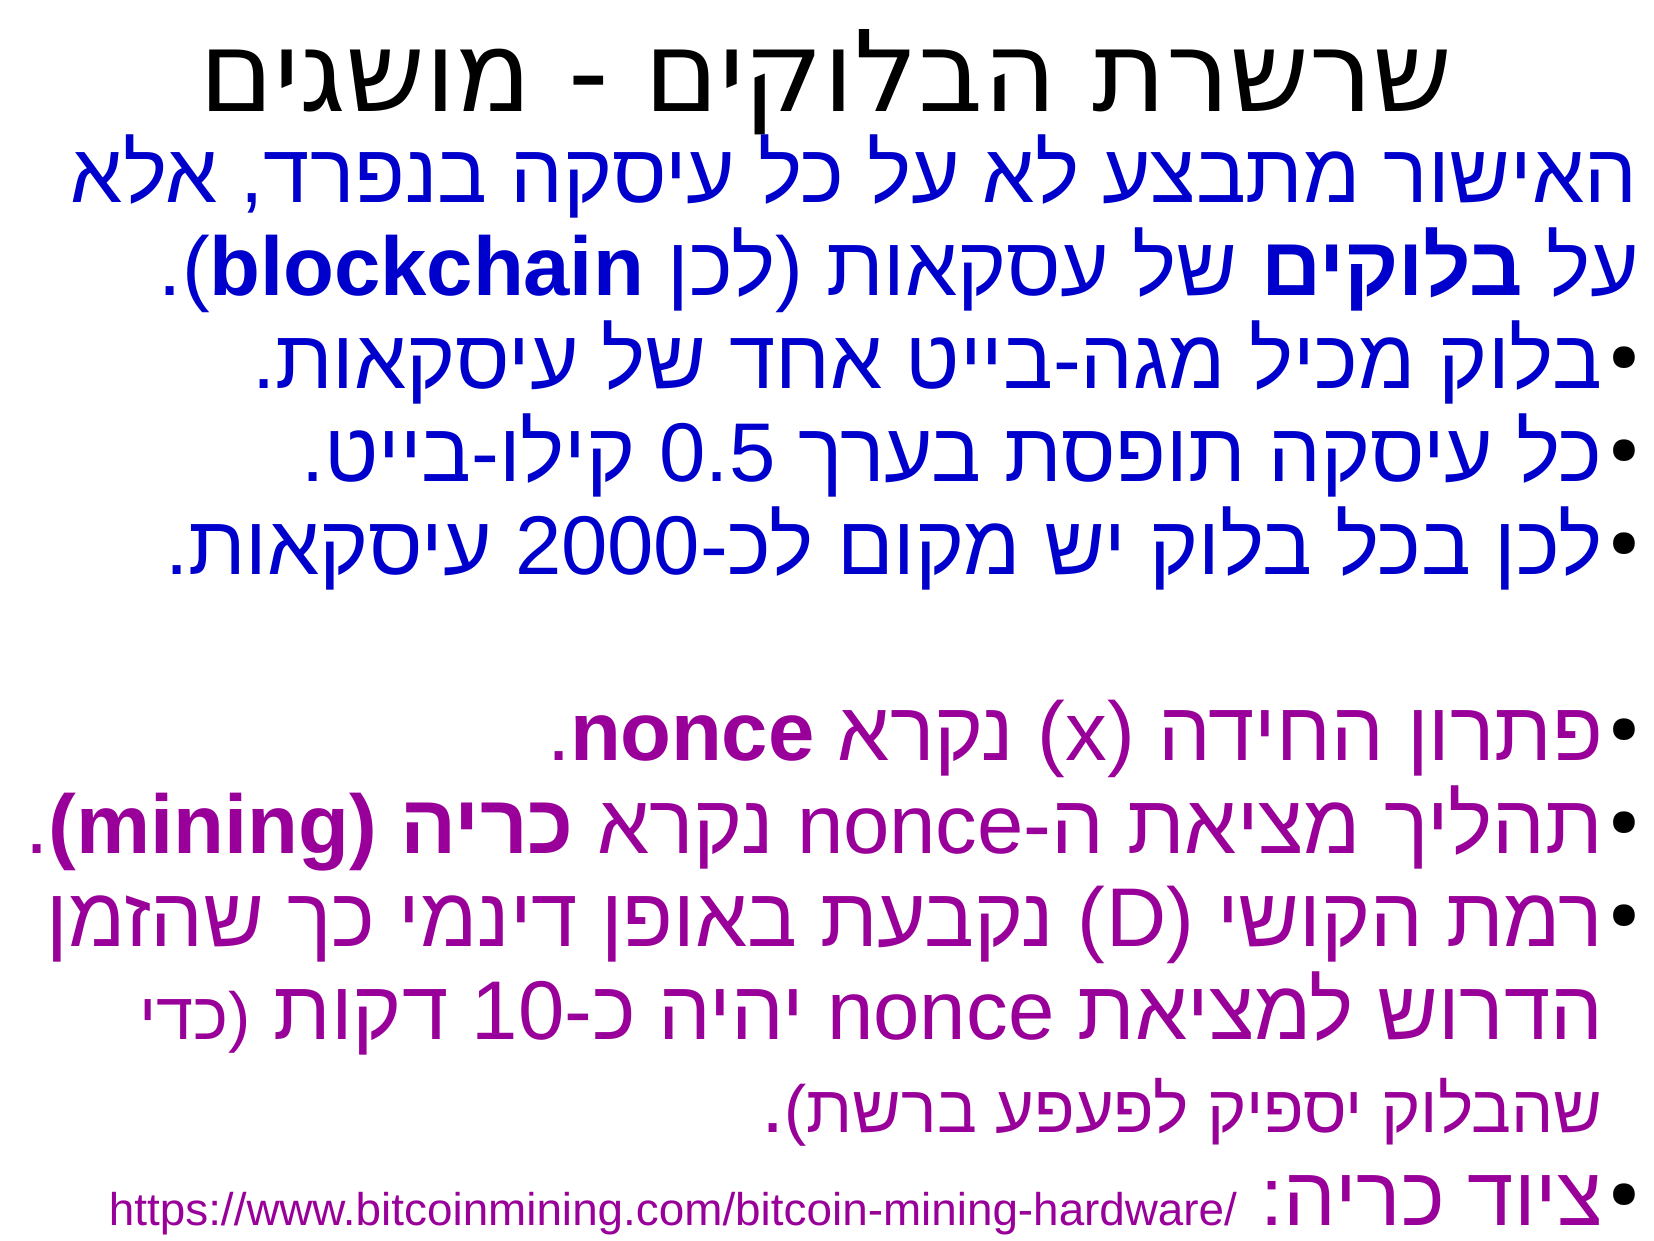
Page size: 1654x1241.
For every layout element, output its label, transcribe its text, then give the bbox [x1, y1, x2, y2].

text_box האישור מתבצע לא על כל עיסקה בנפרד, אלא על בלוקים של עסקאות (לכן blockchain). בלוק מכיל מגה-בייט אחד של עיסקאות. כל עיסקה תופסת בערך 0.5 קילו-בייט. לכן בכל בלוק יש מקום לכ-2000 עיסקאות. פתרון החידה (x) נקרא nonce. תהליך מציאת ה-nonce נקרא כריה (mining). רמת הקושי (D) נקבעת באופן דינמי כך שהזמן הדרוש למציאת nonce יהיה כ-10 דקות (כדי שהבלוק יספיק לפעפע ברשת). ציוד כריה: https://www.bitcoinmining.com/bitcoin-mining-hardware/ [0, 120, 1654, 1241]
text_box שרשרת הבלוקים - מושגים [0, 0, 1654, 120]
